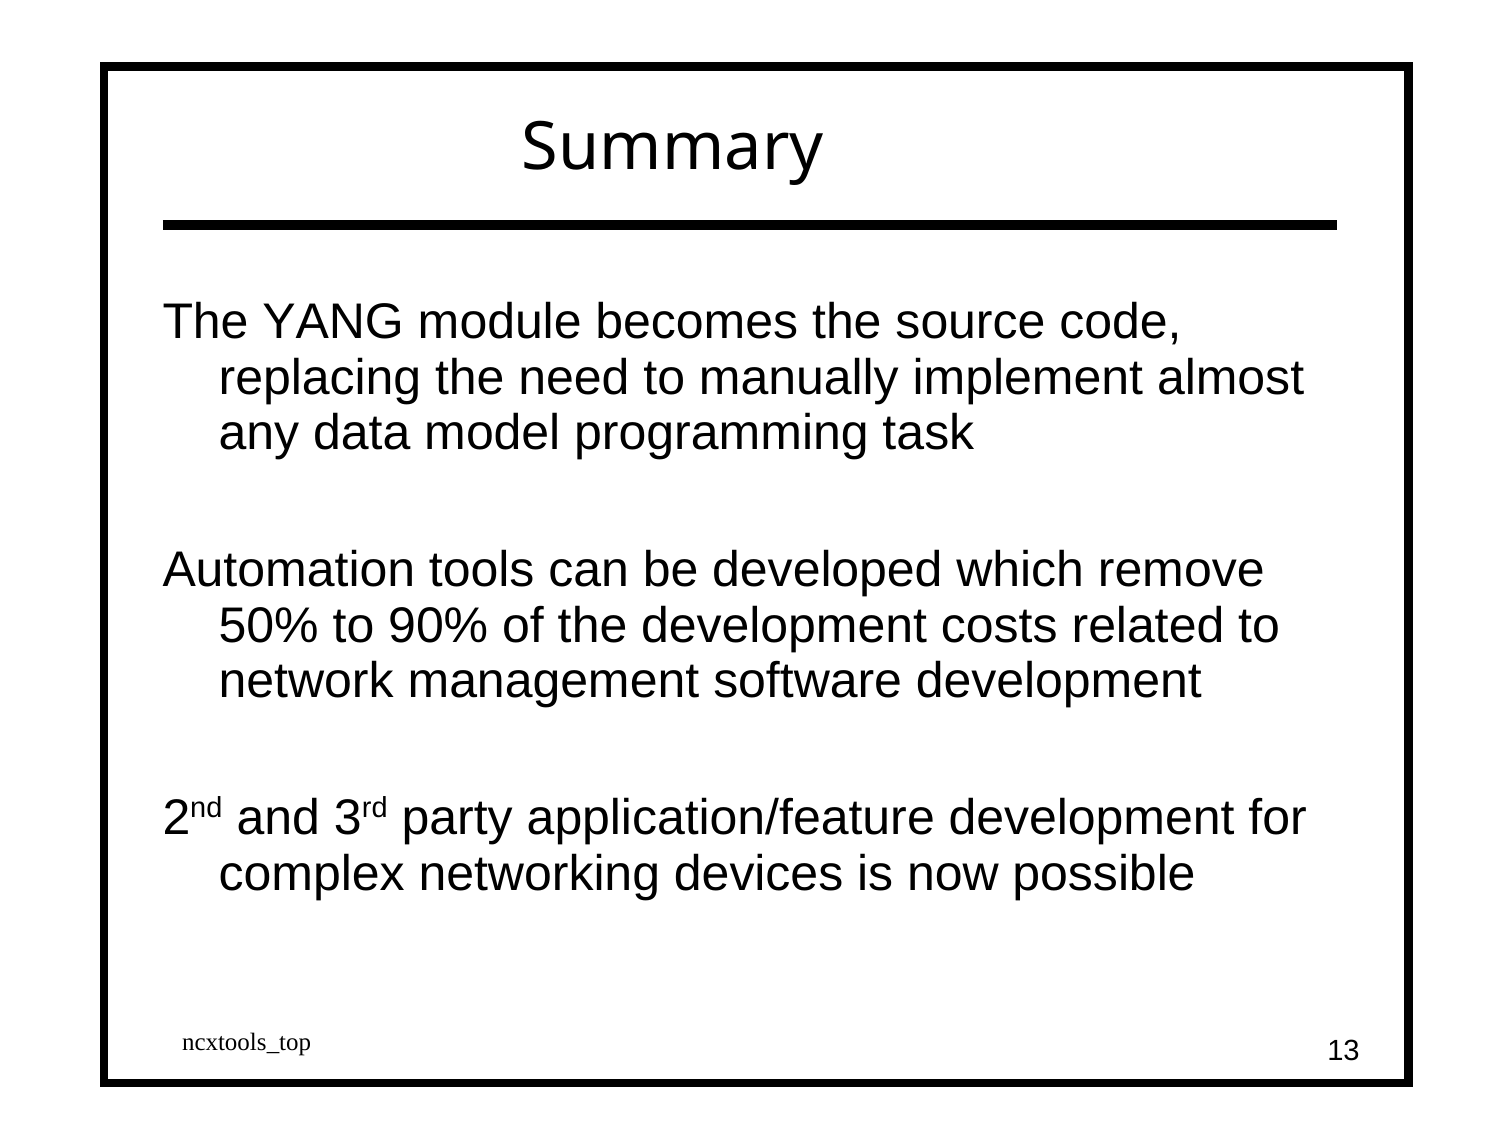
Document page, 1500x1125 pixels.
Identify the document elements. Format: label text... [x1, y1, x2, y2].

list The YANG module becomes the source code, replacing the need to manually implement almost any data model programming task Automation tools can be developed which remove 50% to 90% of the development costs related to network management software development 2nd and 3rd party application/feature development for complex networking devices is now possible [162, 224, 1338, 986]
title Summary [162, 82, 1332, 206]
